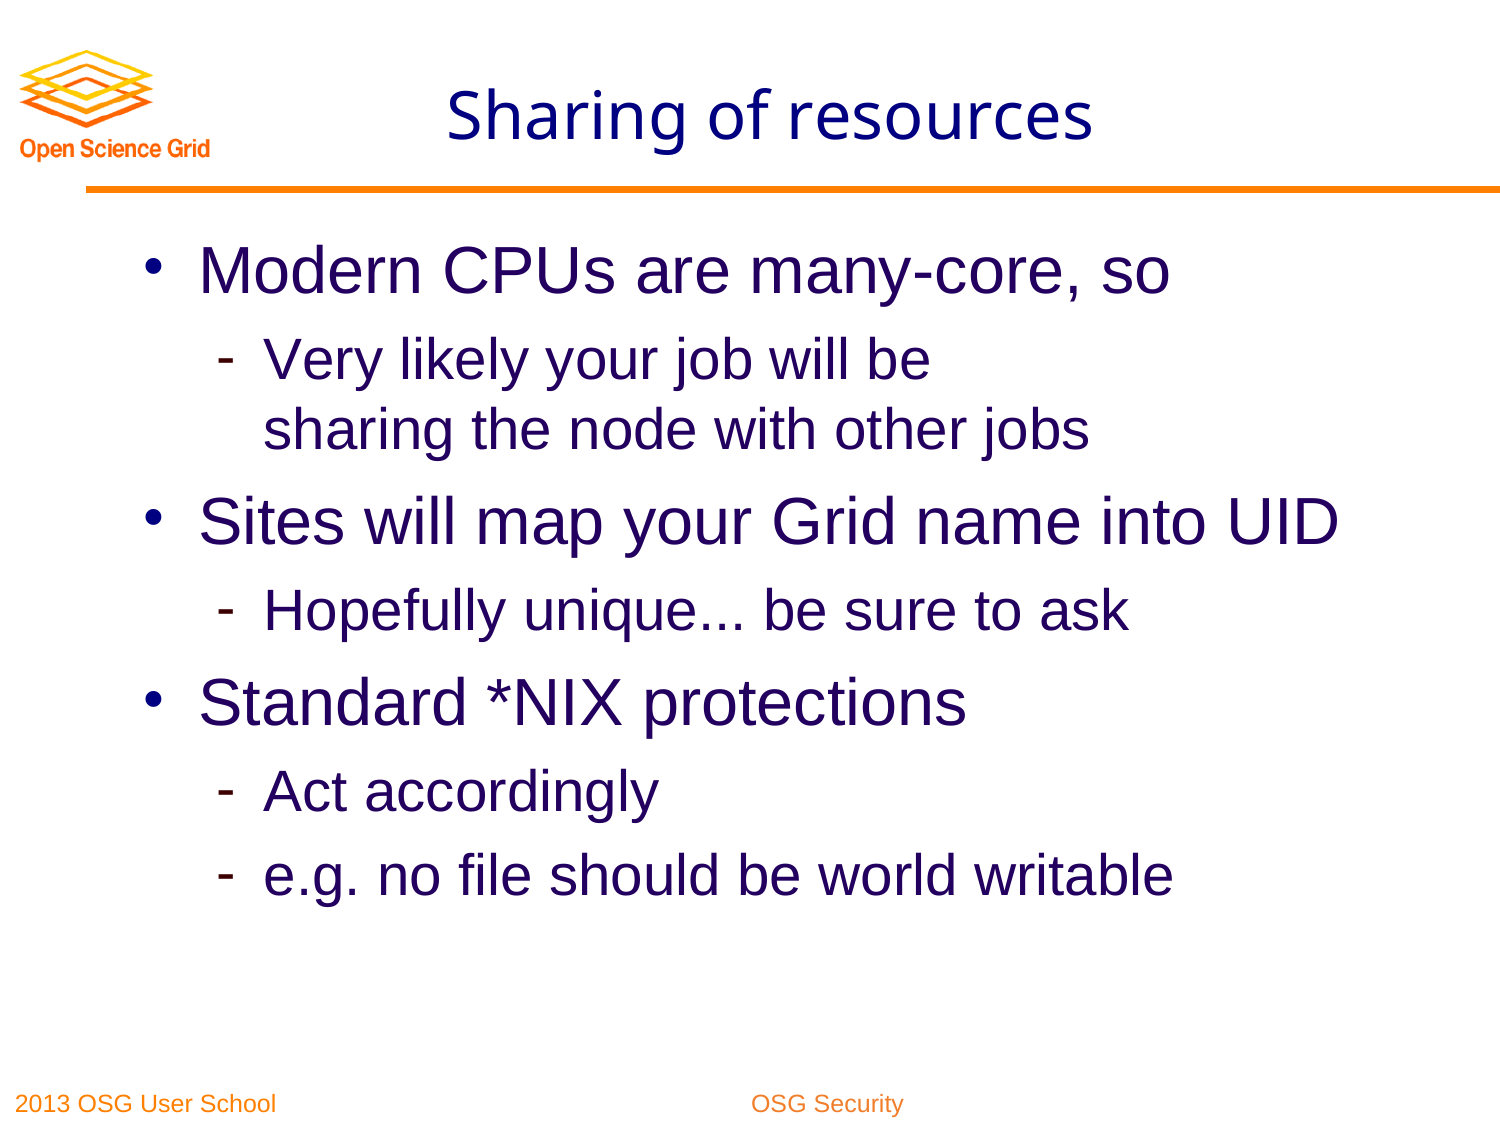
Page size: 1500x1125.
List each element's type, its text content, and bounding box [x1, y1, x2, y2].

picture [0, 27, 201, 179]
title Sharing of resources [201, 18, 1342, 207]
list Modern CPUs are many-core, so Very likely your job will be sharing the node with other jobs Sites will map your Grid name into UID Hopefully unique... be sure to ask Standard *NIX protections Act accordingly e.g. no file should be world writable [127, 218, 1403, 962]
